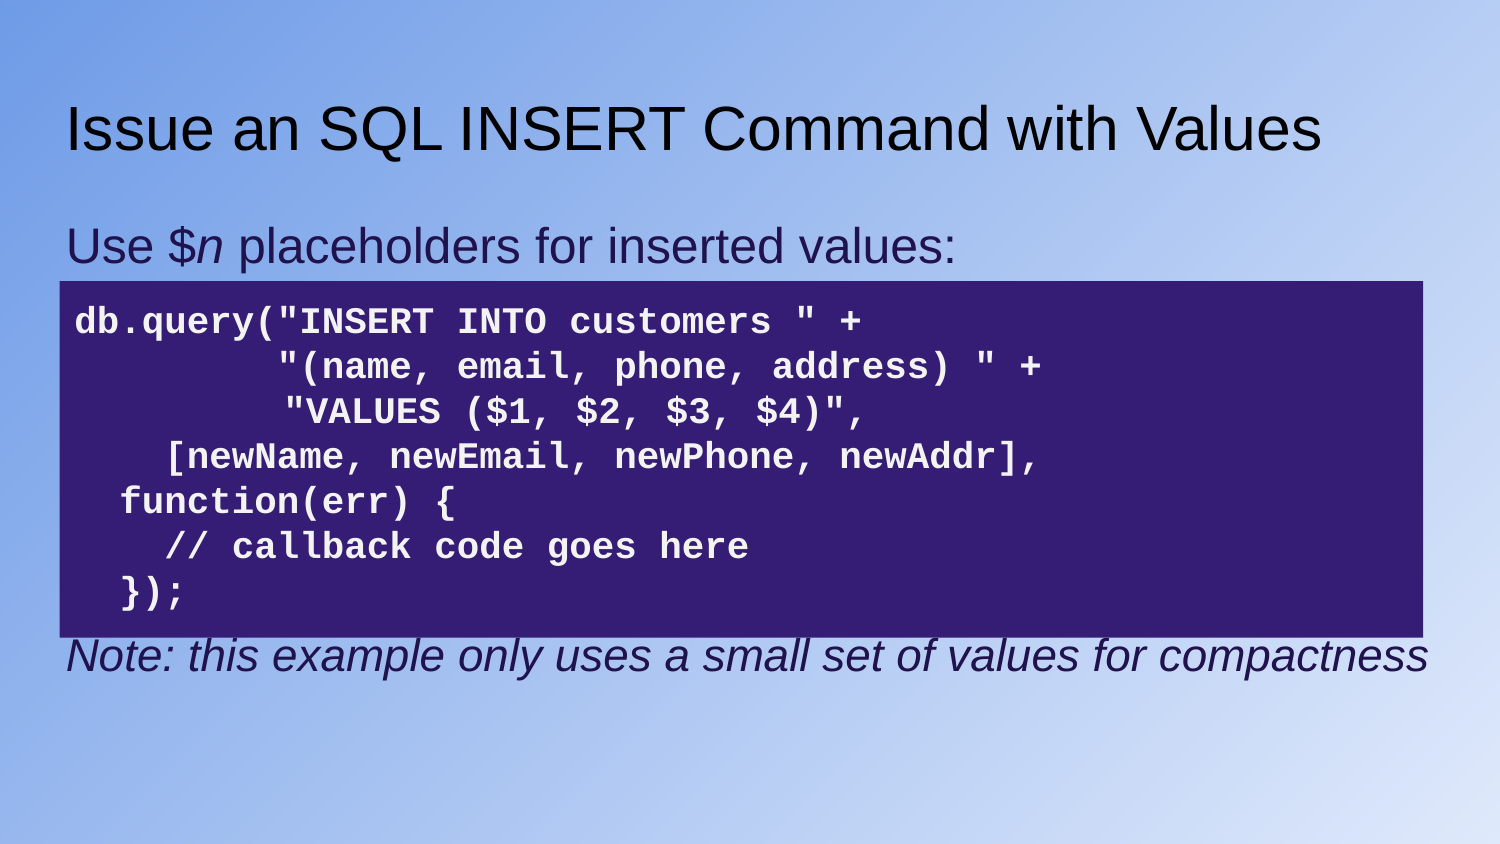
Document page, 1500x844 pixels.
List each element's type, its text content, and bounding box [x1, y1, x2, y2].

text_box Issue an SQL INSERT Command with Values [51, 72, 1449, 167]
text_box Use $n placeholders for inserted values: Note: this example only uses a small set of values for compactness [51, 189, 1449, 750]
text_box db.query("INSERT INTO customers " + "(name, email, phone, address) " + "VALUES ($1, $2, $3, $4)", [newName, newEmail, newPhone, newAddr], function(err) { // callback code goes here }); [59, 281, 1424, 638]
